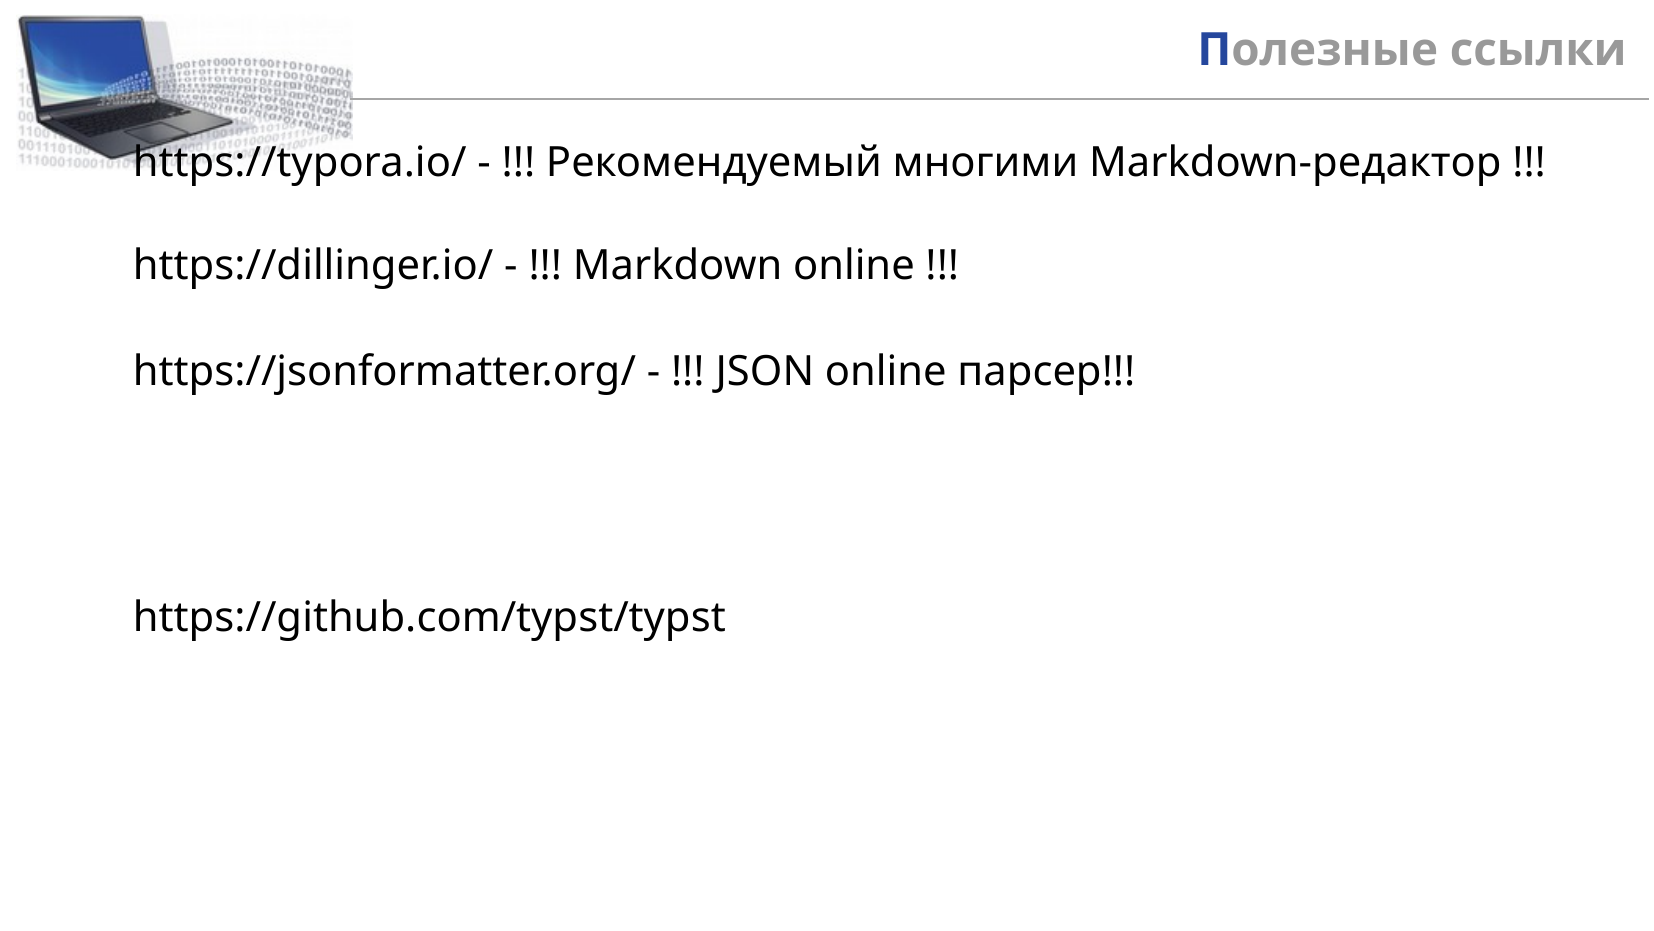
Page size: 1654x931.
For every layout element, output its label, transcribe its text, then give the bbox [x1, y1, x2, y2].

title Полезные ссылки [318, 0, 1654, 101]
text_box https://typora.io/ - !!! Рекомендуемый многими Markdown-редактор !!! https://dillinger.io/ - !!! Markdown online !!! https://jsonformatter.org/ - !!! JSON online парсер!!! https://github.com/typst/typst [118, 124, 1619, 931]
picture [16, 14, 353, 171]
